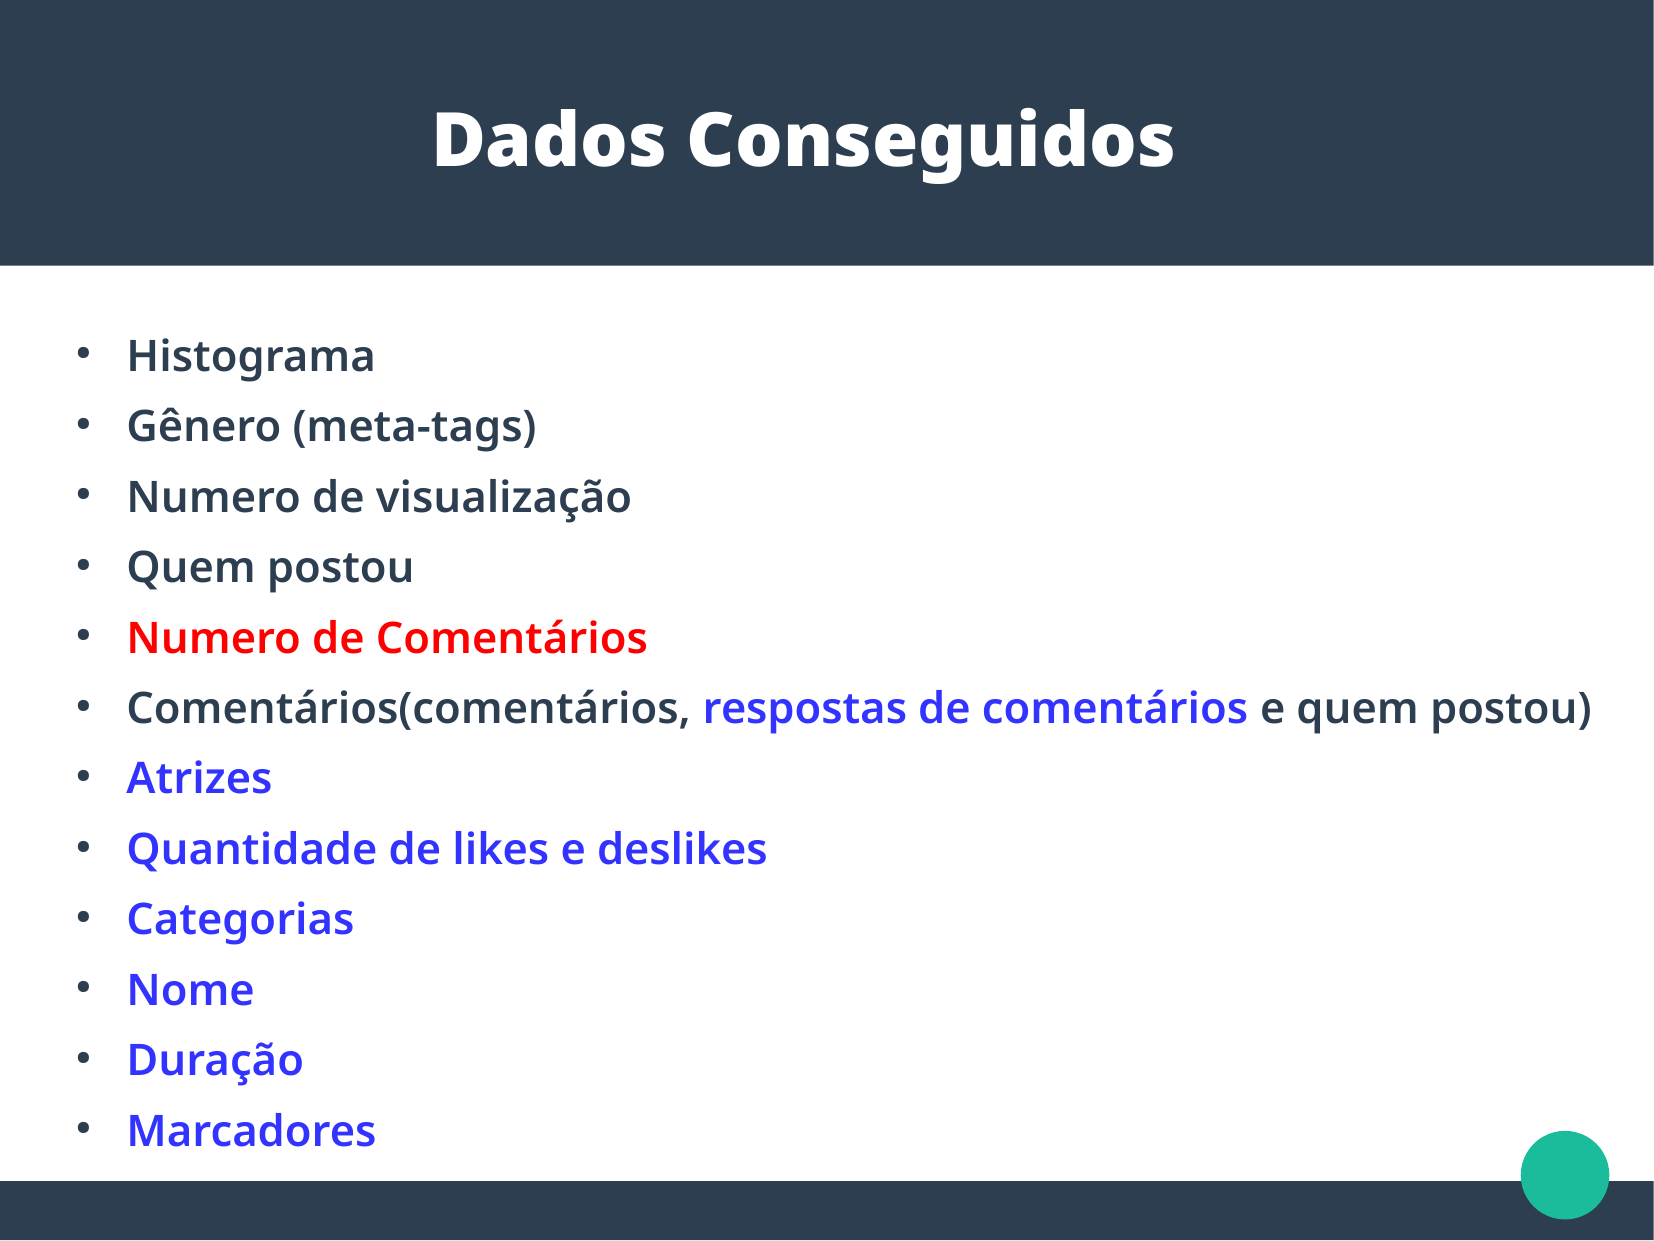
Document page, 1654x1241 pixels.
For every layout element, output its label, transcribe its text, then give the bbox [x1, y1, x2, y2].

list Histograma Gênero (meta-tags) Numero de visualização Quem postou Numero de Comentários Comentários(comentários, respostas de comentários e quem postou) Atrizes Quantidade de likes e deslikes Categorias Nome Duração Marcadores [59, 324, 1595, 1172]
title Dados Conseguidos [431, 59, 1312, 217]
